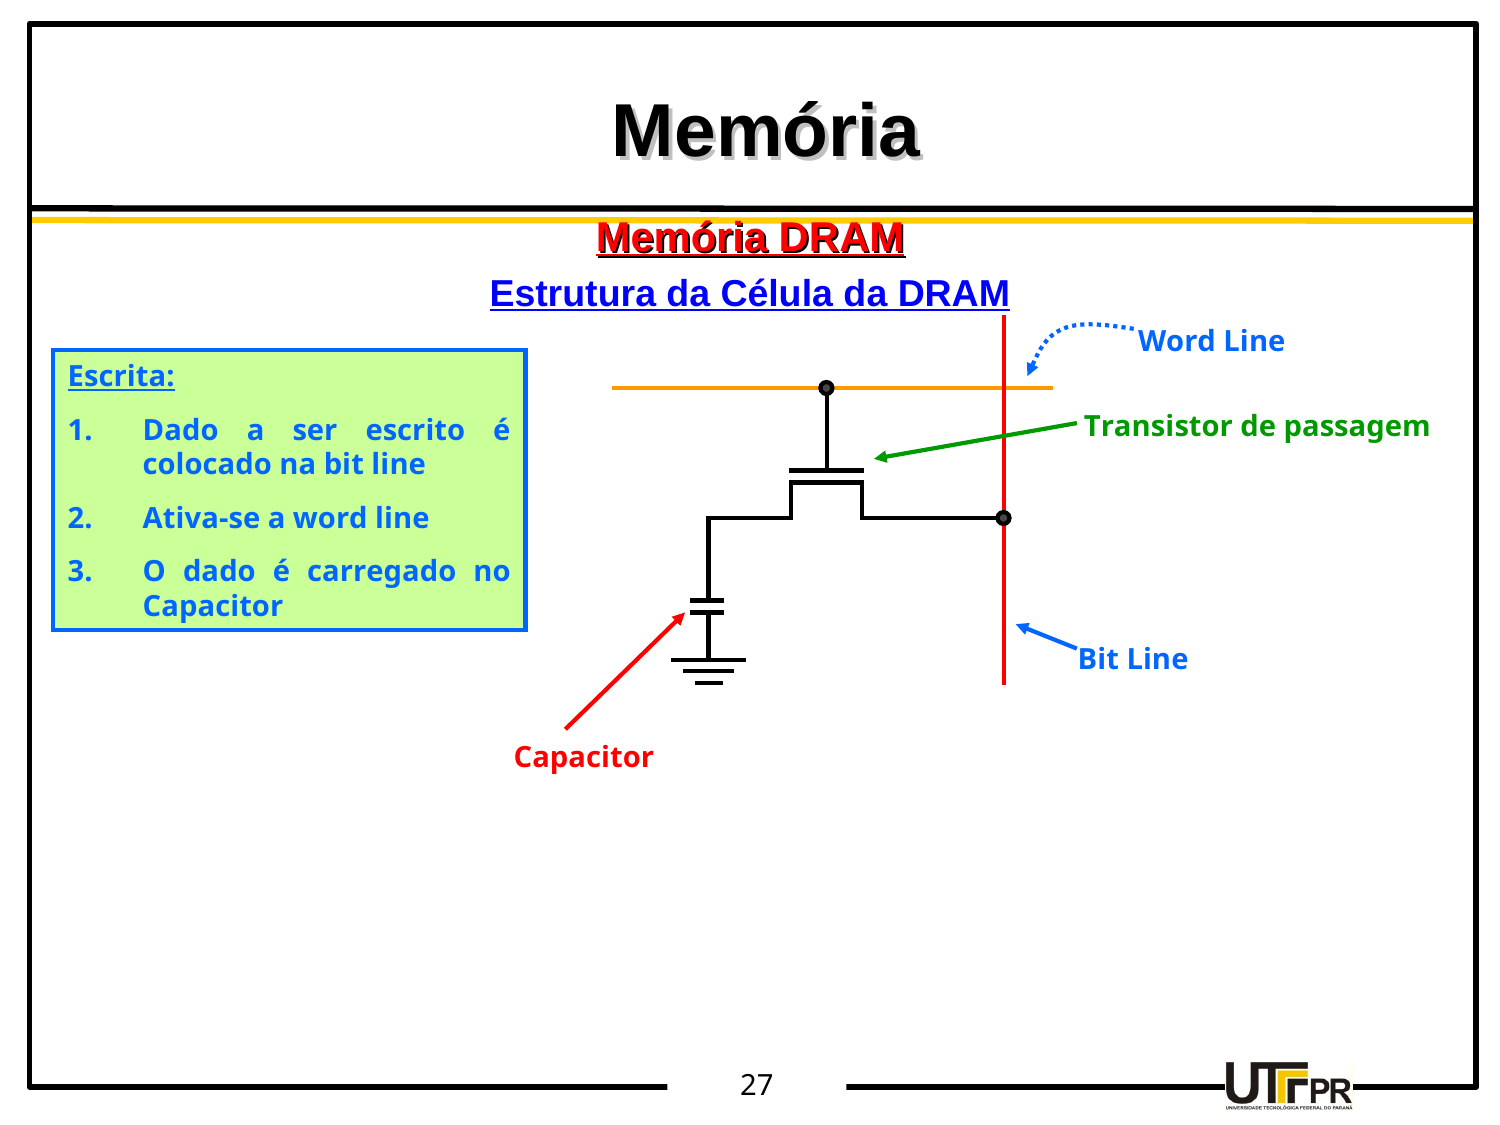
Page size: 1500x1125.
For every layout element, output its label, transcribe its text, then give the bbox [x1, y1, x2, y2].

text_box Bit Line [1062, 633, 1204, 684]
list Memória DRAM Estrutura da Célula da DRAM [72, 208, 1428, 978]
text_box Memória [29, 29, 1477, 207]
text_box Capacitor [498, 730, 670, 781]
text_box [820, 381, 833, 395]
text_box Word Line [1123, 314, 1301, 365]
text_box [997, 512, 1010, 524]
picture [1225, 1062, 1353, 1110]
text_box Transistor de passagem [1069, 399, 1447, 451]
text_box Escrita: Dado a ser escrito é colocado na bit line Ativa-se a word line O dado é carregado no Capacitor [52, 349, 526, 630]
